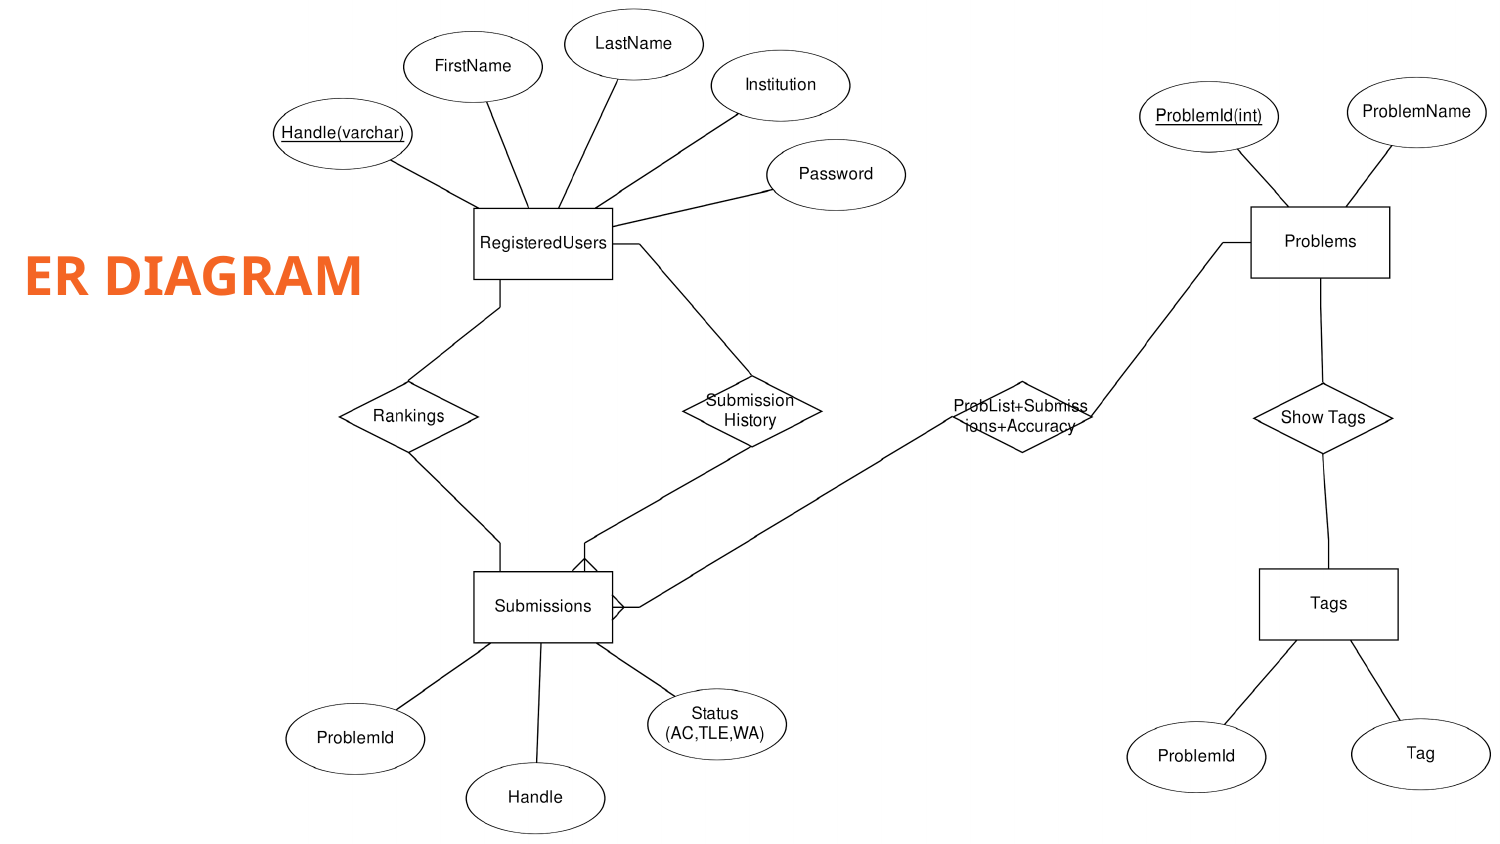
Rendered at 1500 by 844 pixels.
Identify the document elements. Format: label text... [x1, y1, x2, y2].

picture [264, 0, 1500, 844]
title ER DIAGRAM [0, 226, 729, 353]
